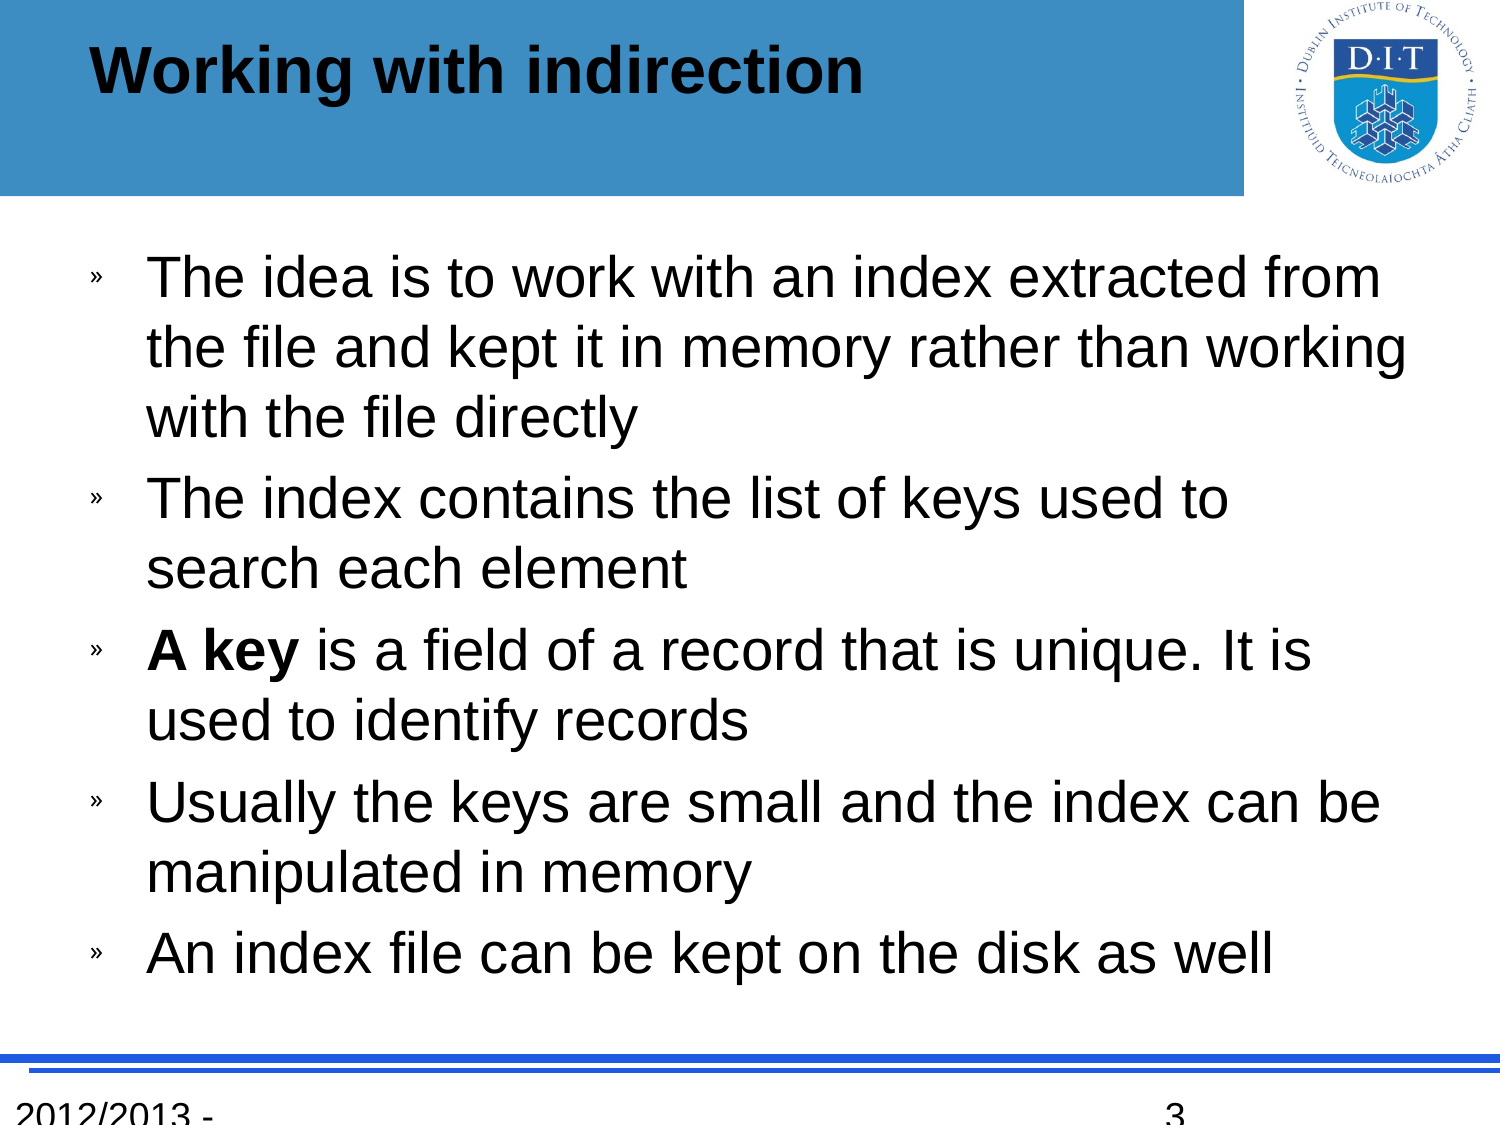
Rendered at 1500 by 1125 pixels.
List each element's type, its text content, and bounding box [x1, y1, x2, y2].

list The idea is to work with an index extracted from the file and kept it in memory rather than working with the file directly The index contains the list of keys used to search each element A key is a field of a record that is unique. It is used to identify records Usually the keys are small and the index can be manipulated in memory An index file can be kept on the disk as well [75, 231, 1425, 1032]
title Working with indirection [75, 19, 1105, 182]
slide_number <number> [1149, 1084, 1500, 1125]
slide_number 2012/2013 - DT228/4 [0, 1084, 350, 1125]
picture [1293, 0, 1478, 185]
